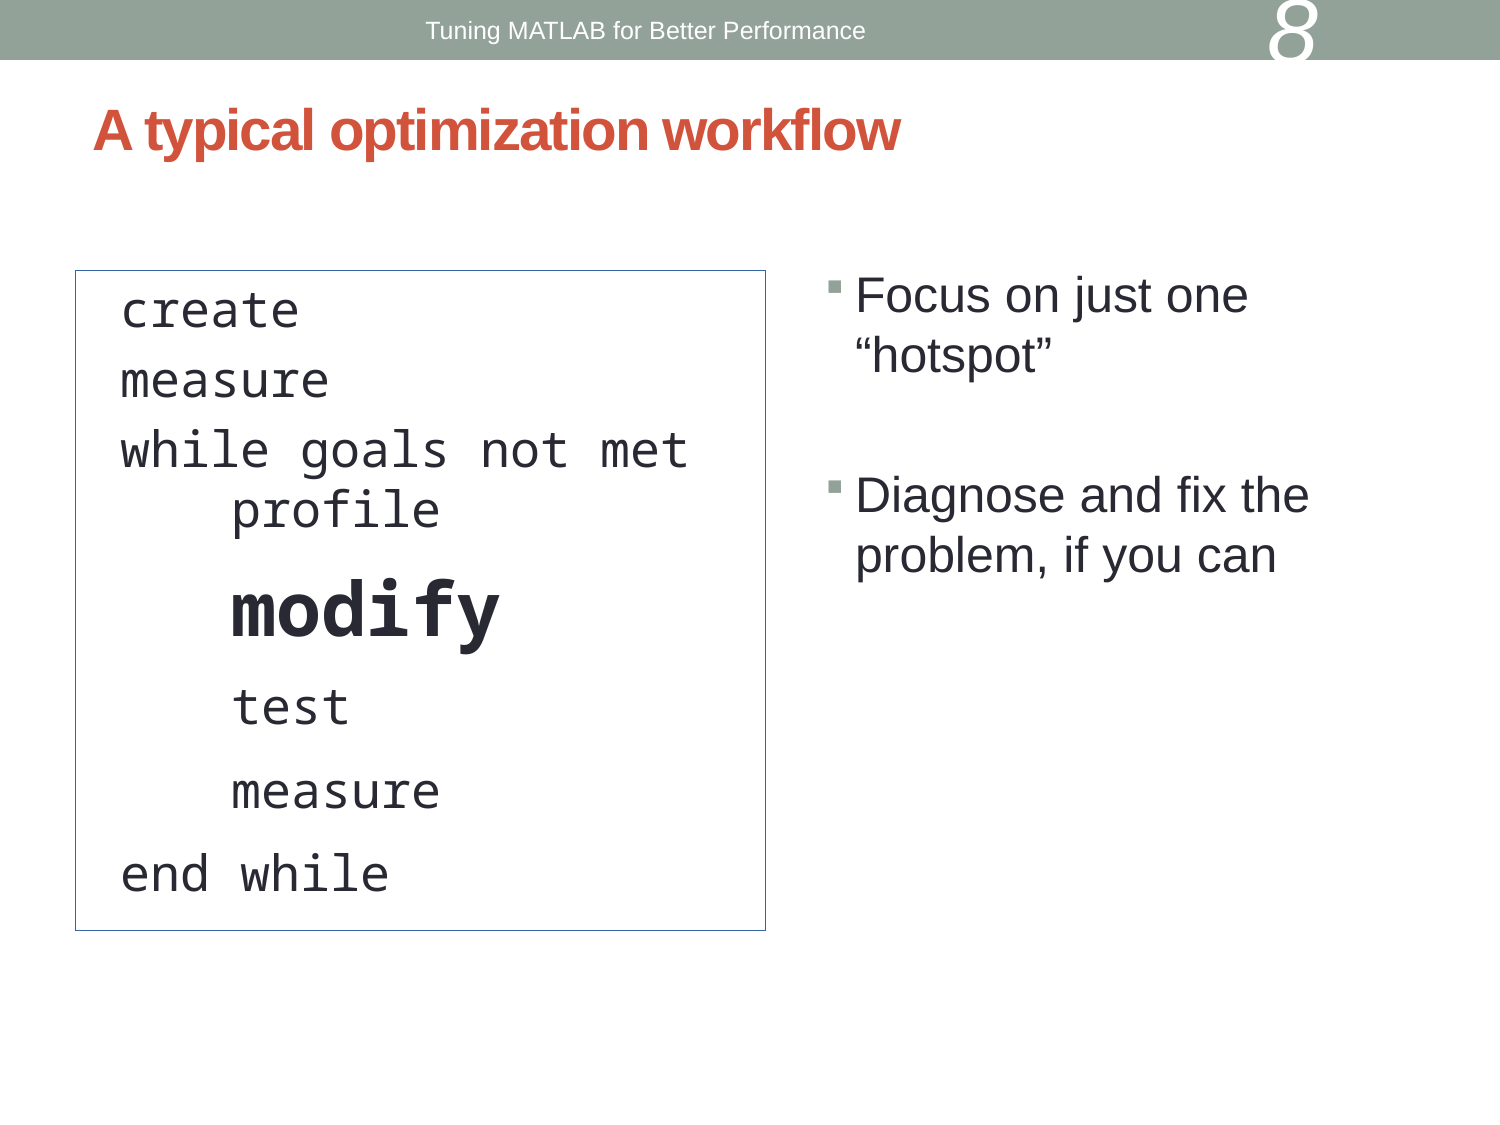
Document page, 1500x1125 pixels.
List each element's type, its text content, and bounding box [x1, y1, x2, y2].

title A typical optimization workflow [77, 66, 1357, 188]
list Focus on just one “hotspot” Diagnose and fix the problem, if you can [810, 254, 1471, 916]
footer Tuning MATLAB for Better Performance [410, 3, 1086, 57]
slide_number <number> [1252, 0, 1428, 54]
list create measure while goals not met profile modify test measure end while [75, 270, 766, 931]
